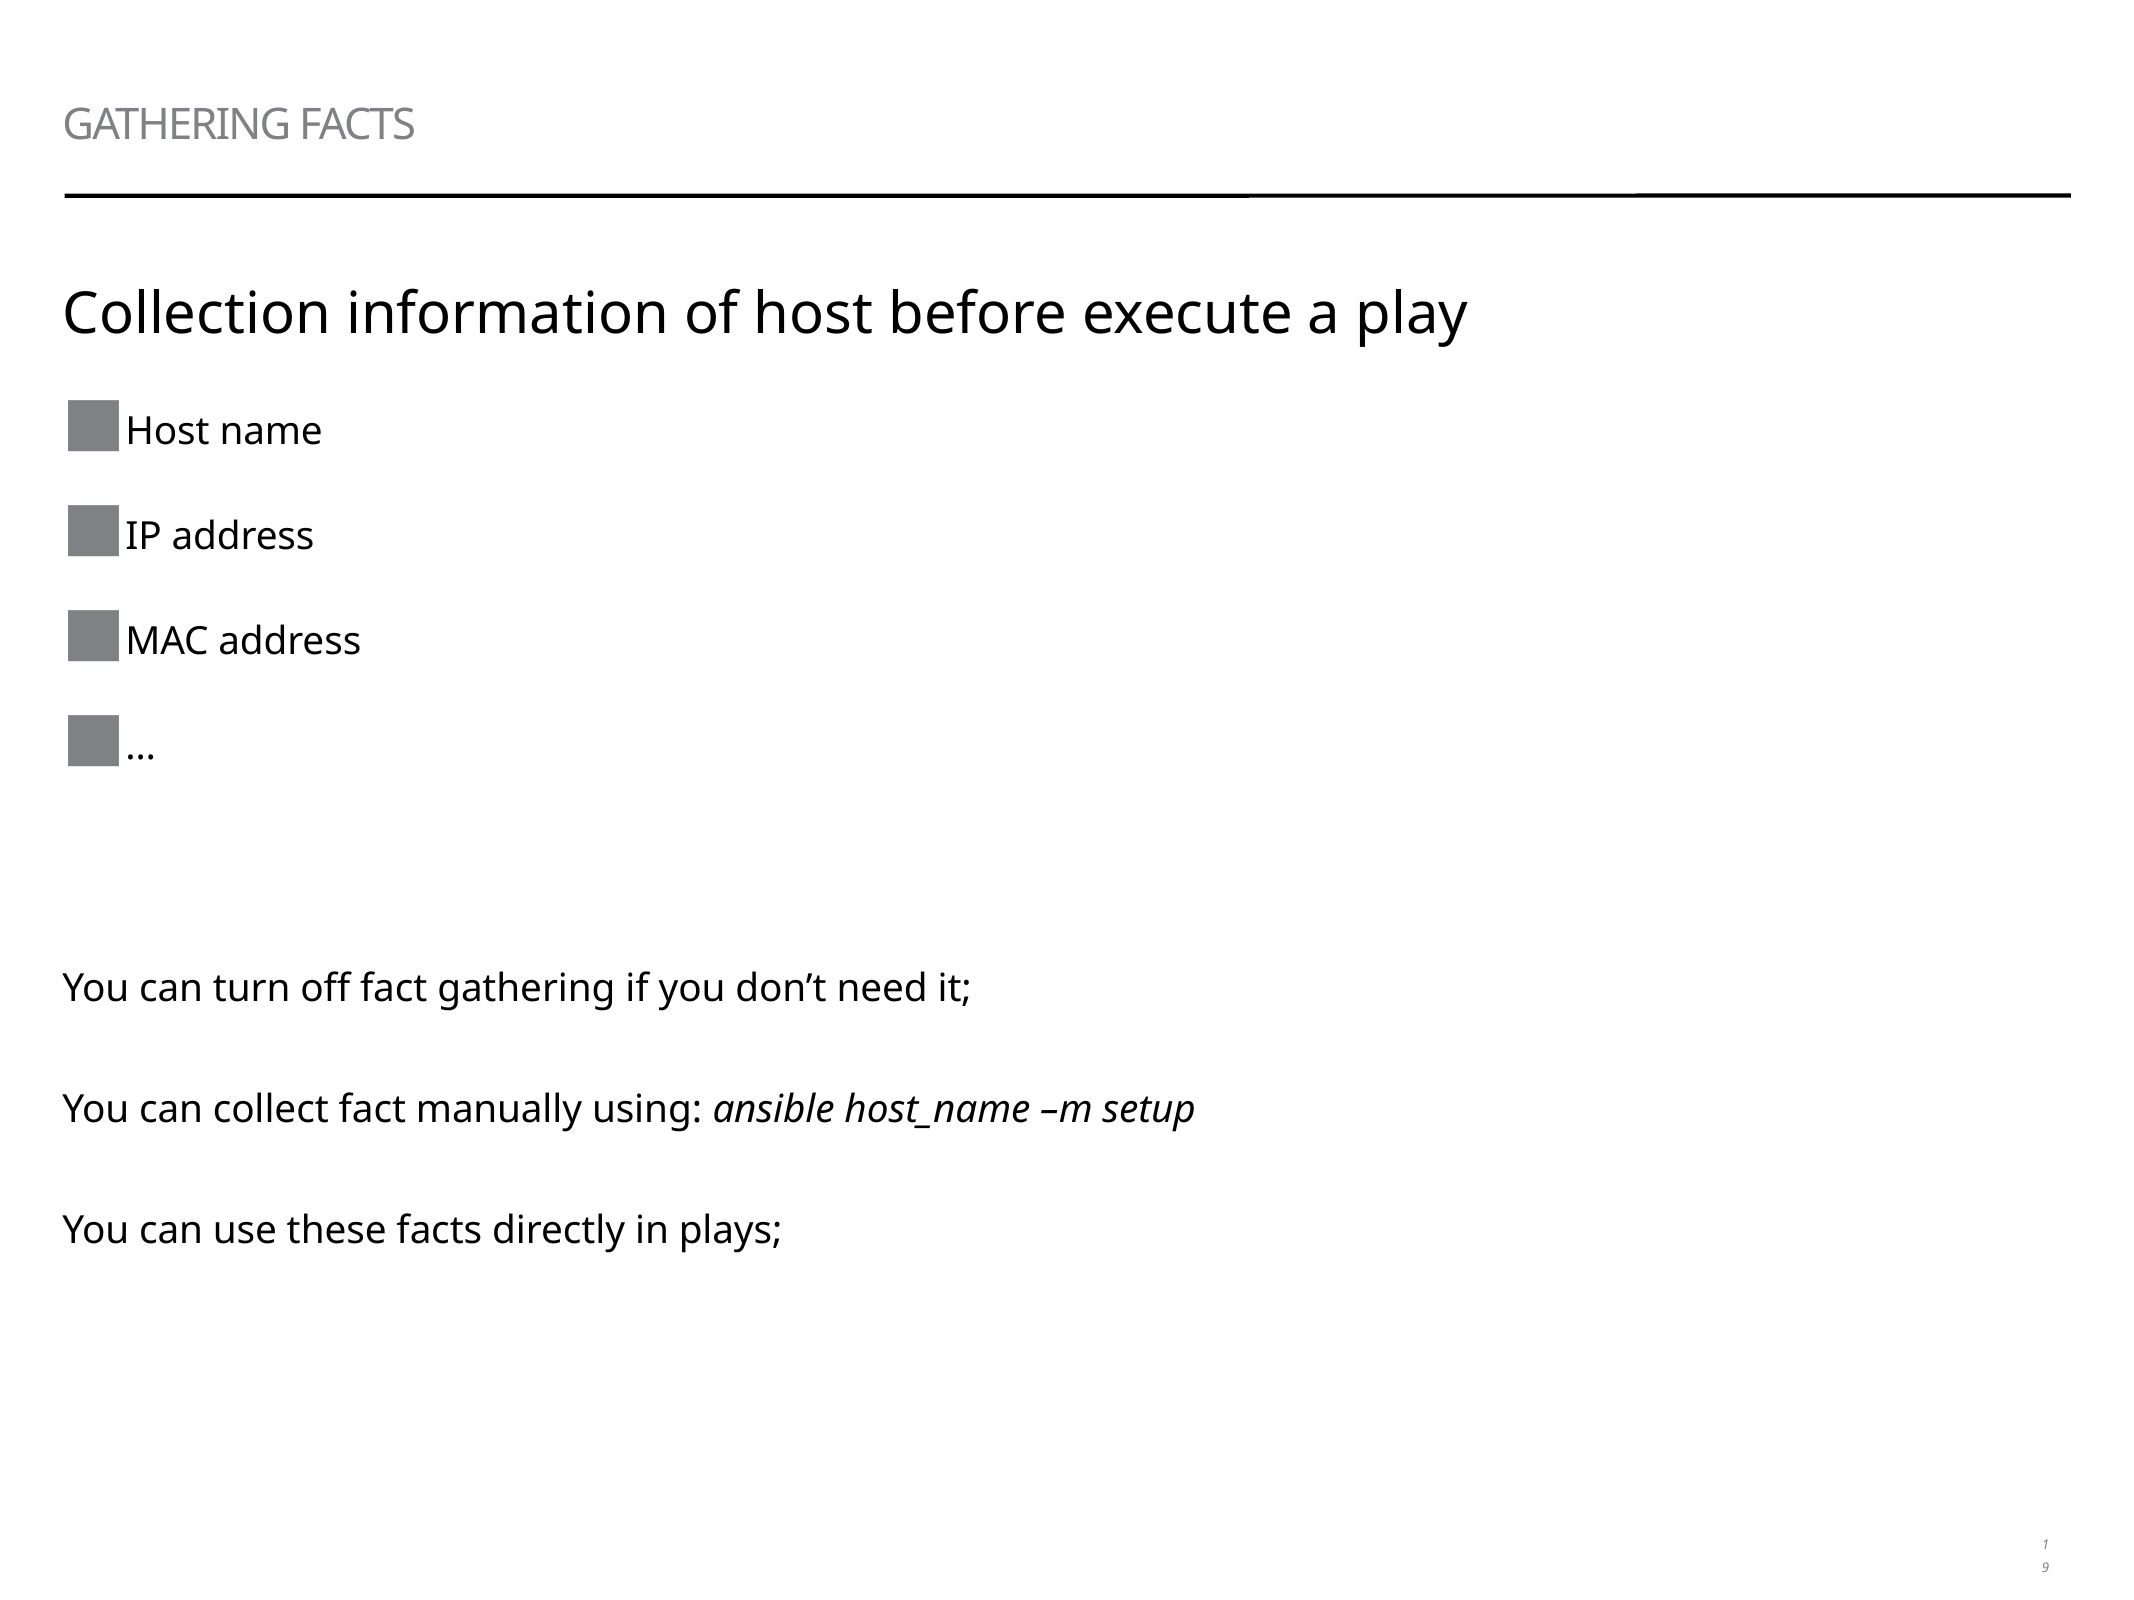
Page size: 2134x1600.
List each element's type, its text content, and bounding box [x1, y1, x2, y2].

slide_number <number> [2026, 1518, 2071, 1567]
list Collection information of host before execute a play Host name IP address MAC address … You can turn off fact gathering if you don’t need it; You can collect fact manually using: ansible host_name –m setup You can use these facts directly in plays; [62, 233, 2071, 1486]
title GATHERING FACTS [62, 50, 2071, 169]
